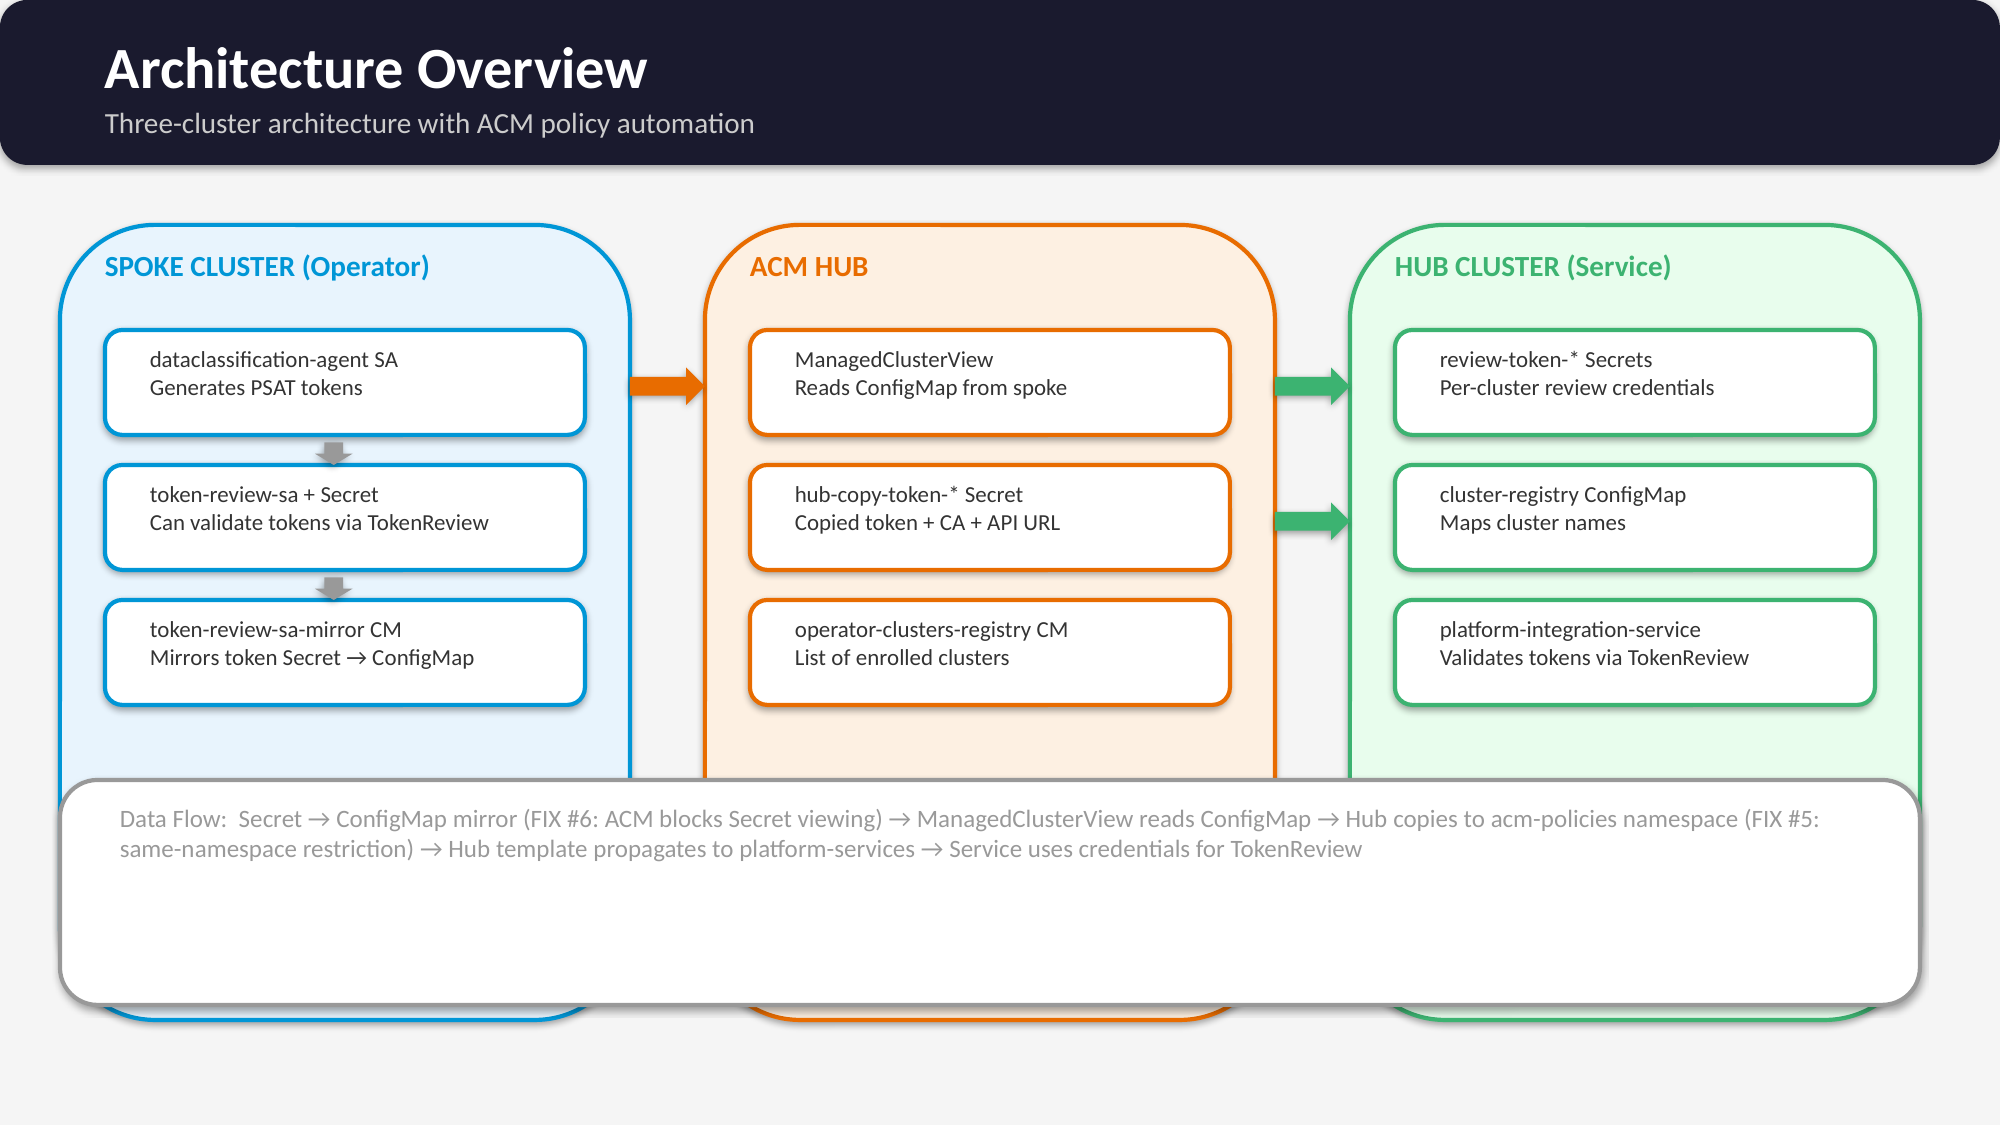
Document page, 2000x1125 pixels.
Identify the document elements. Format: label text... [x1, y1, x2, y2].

text_box operator-clusters-registry CM List of enrolled clusters [779, 607, 1200, 678]
text_box [1395, 224, 1875, 239]
text_box Three-cluster architecture with ACM policy automation [89, 97, 1590, 148]
text_box [750, 224, 1230, 239]
text_box [105, 224, 585, 239]
text_box token-review-sa + Secret Can validate tokens via TokenReview [134, 472, 555, 543]
text_box dataclassification-agent SA Generates PSAT tokens [134, 337, 555, 408]
text_box [0, 0, 2000, 165]
text_box Data Flow: Secret → ConfigMap mirror (FIX #6: ACM blocks Secret viewing) → ManagedClusterView reads ConfigMap → Hub copies to acm-policies namespace (FIX #5: same-namespace restriction) → Hub template propagates to platform-services → Service uses credentials for TokenReview [104, 794, 1875, 870]
text_box hub-copy-token-* Secret Copied token + CA + API URL [779, 472, 1200, 543]
text_box ACM HUB [734, 239, 1245, 290]
text_box SPOKE CLUSTER (Operator) [89, 239, 600, 290]
text_box review-token-* Secrets Per-cluster review credentials [1424, 337, 1845, 408]
text_box token-review-sa-mirror CM Mirrors token Secret → ConfigMap [134, 607, 555, 678]
text_box ManagedClusterView Reads ConfigMap from spoke [779, 337, 1200, 408]
text_box cluster-registry ConfigMap Maps cluster names [1424, 472, 1845, 543]
text_box [59, 250, 1920, 1020]
text_box platform-integration-service Validates tokens via TokenReview [1424, 607, 1845, 678]
text_box HUB CLUSTER (Service) [1379, 239, 1890, 290]
text_box Architecture Overview [89, 22, 1590, 97]
